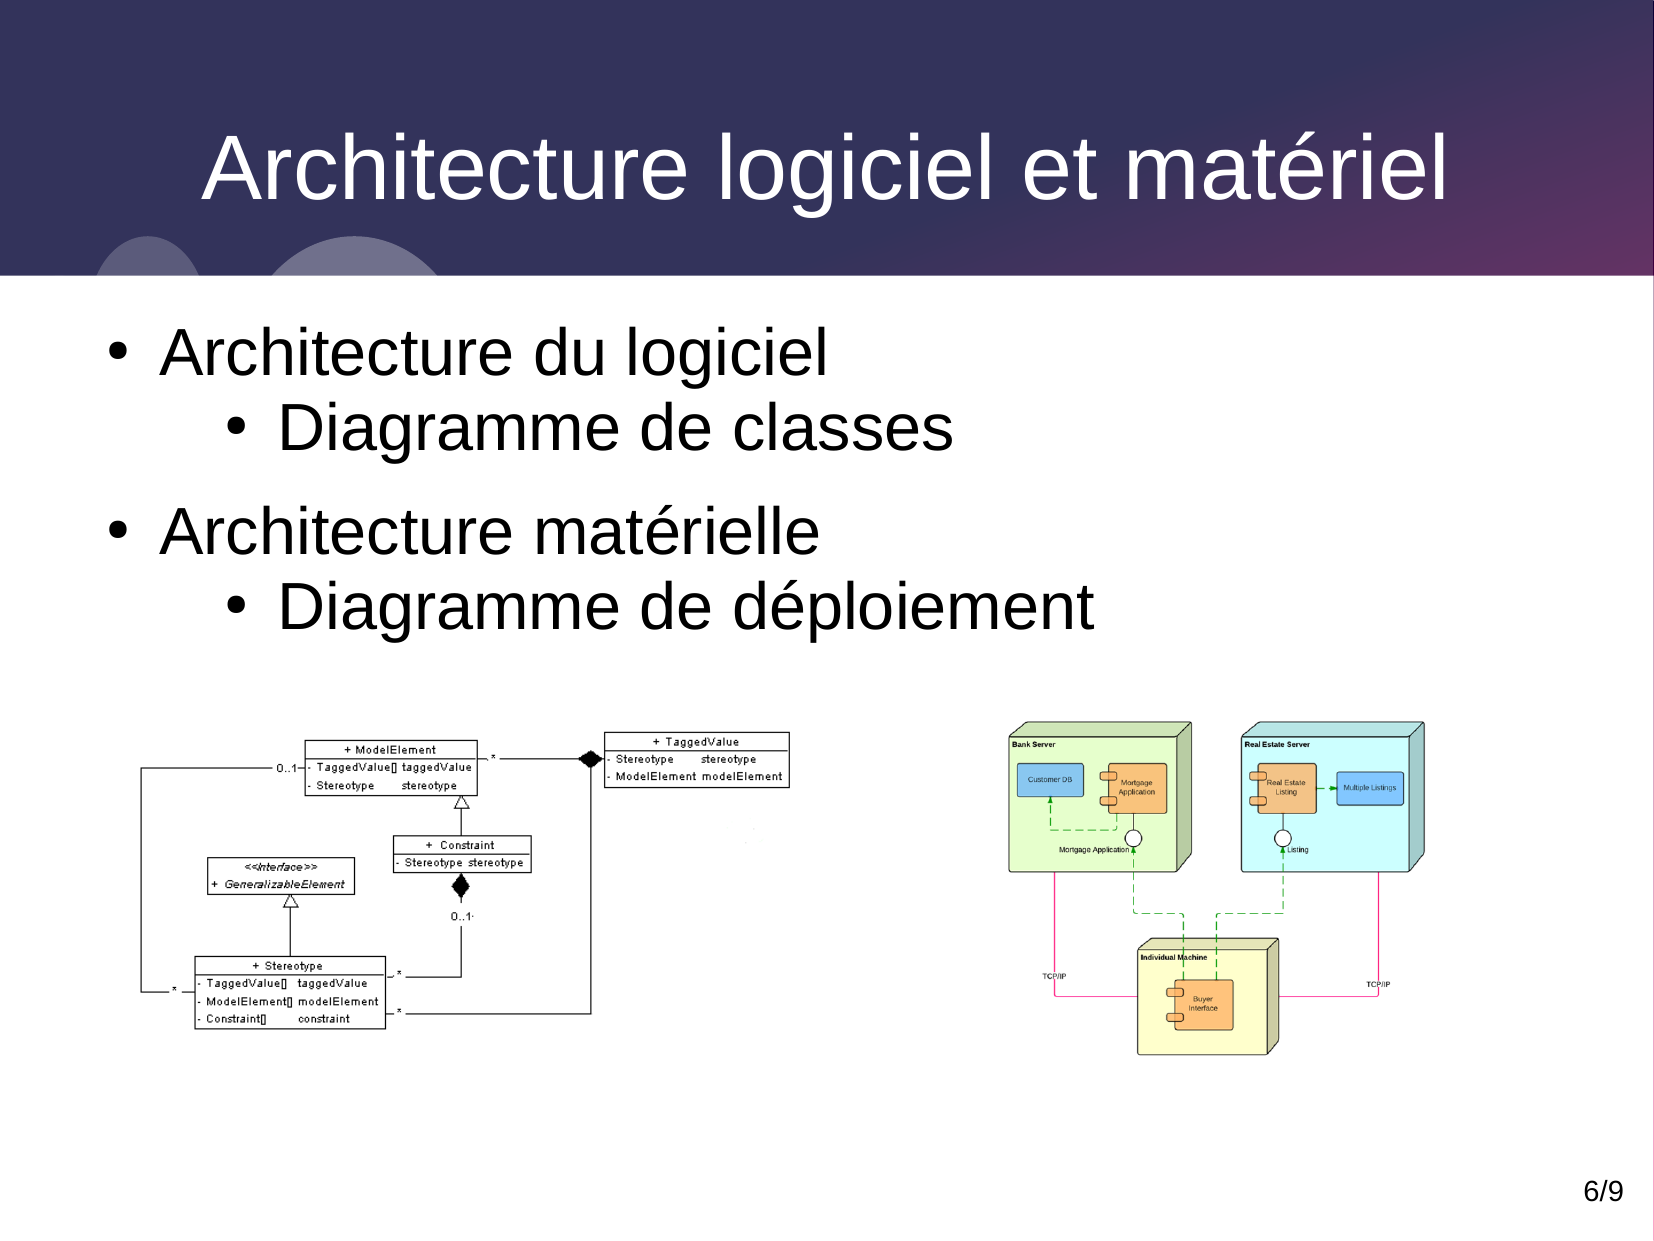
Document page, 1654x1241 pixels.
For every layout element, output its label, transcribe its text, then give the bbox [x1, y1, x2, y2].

title Architecture logiciel et matériel [88, 59, 1565, 276]
picture [967, 680, 1462, 1086]
list Architecture du logiciel Diagramme de classes Architecture matérielle Diagramme de déploiement [88, 314, 1565, 1103]
picture [128, 725, 798, 1041]
